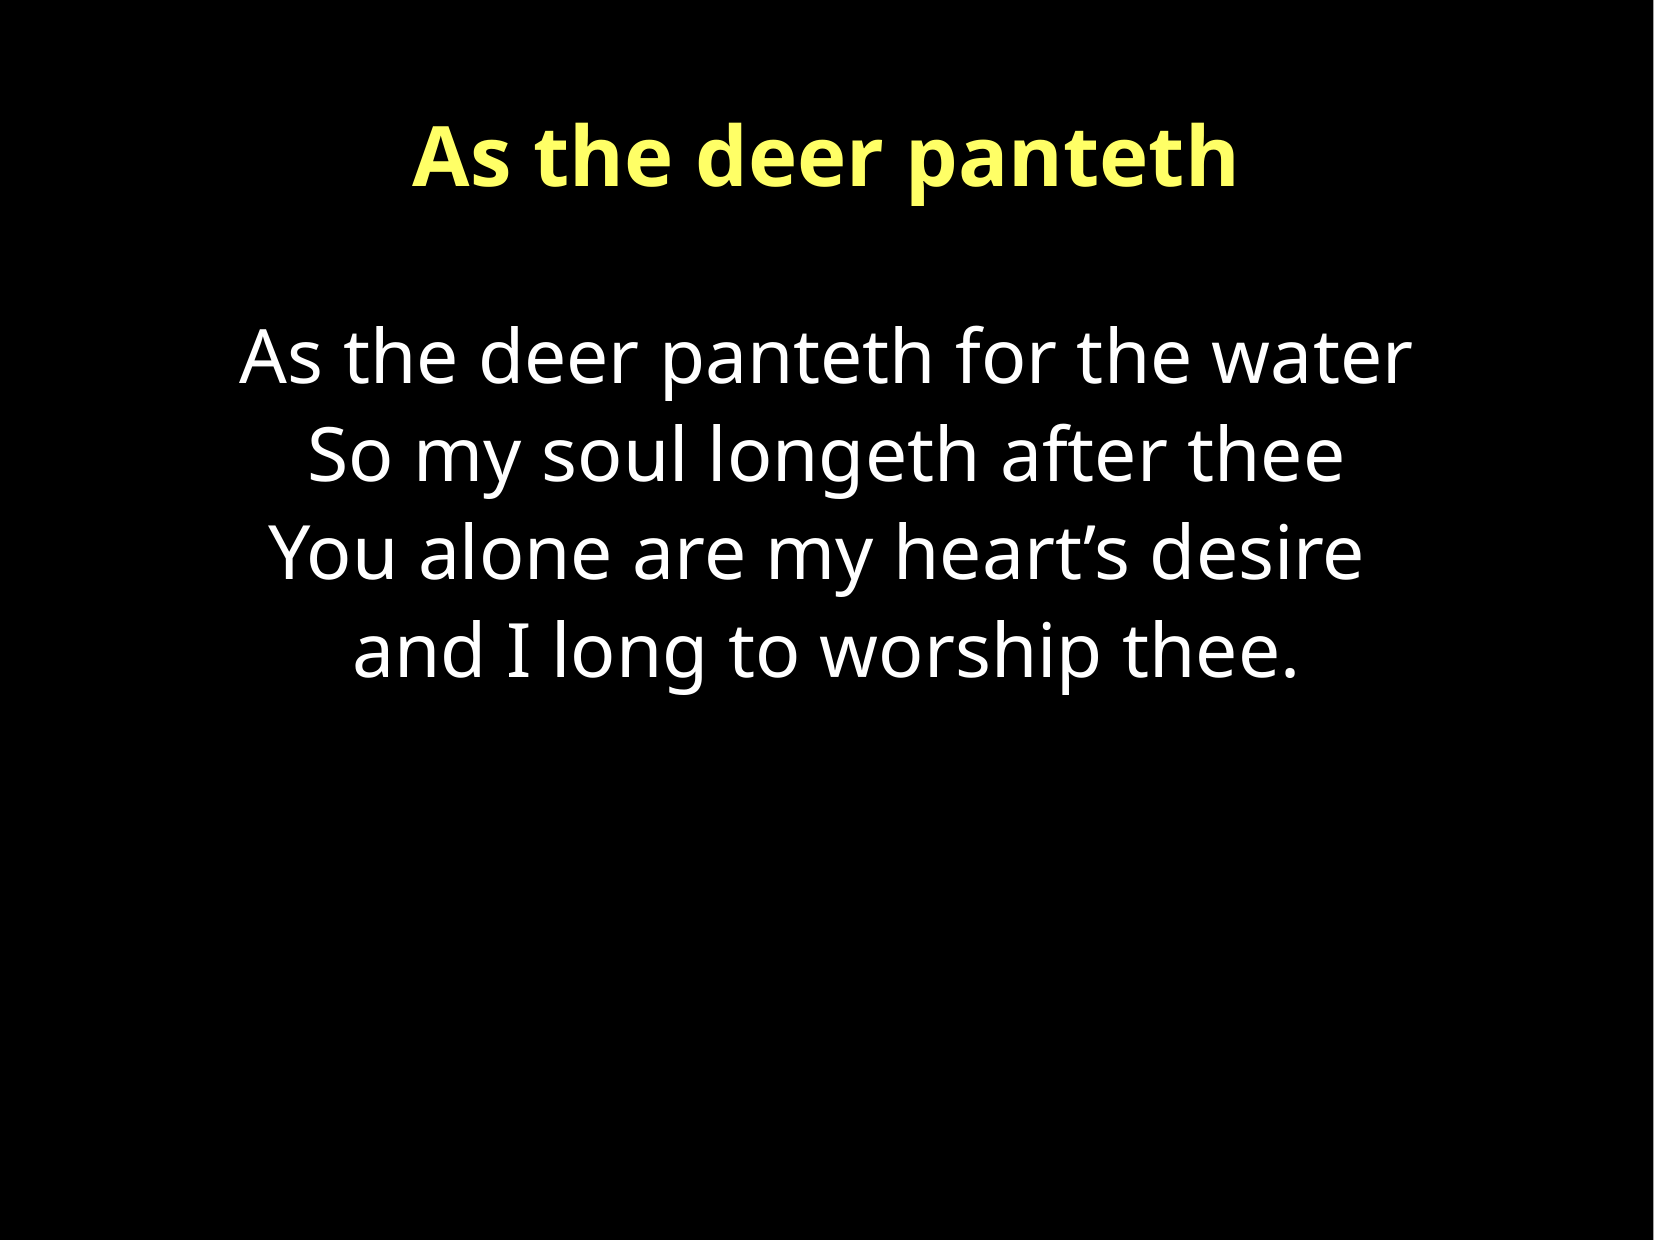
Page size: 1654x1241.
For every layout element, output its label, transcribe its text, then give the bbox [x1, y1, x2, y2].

title As the deer panteth [0, 49, 1654, 257]
list As the deer panteth for the water So my soul longeth after thee You alone are my heart’s desire and I long to worship thee. [0, 307, 1654, 1027]
